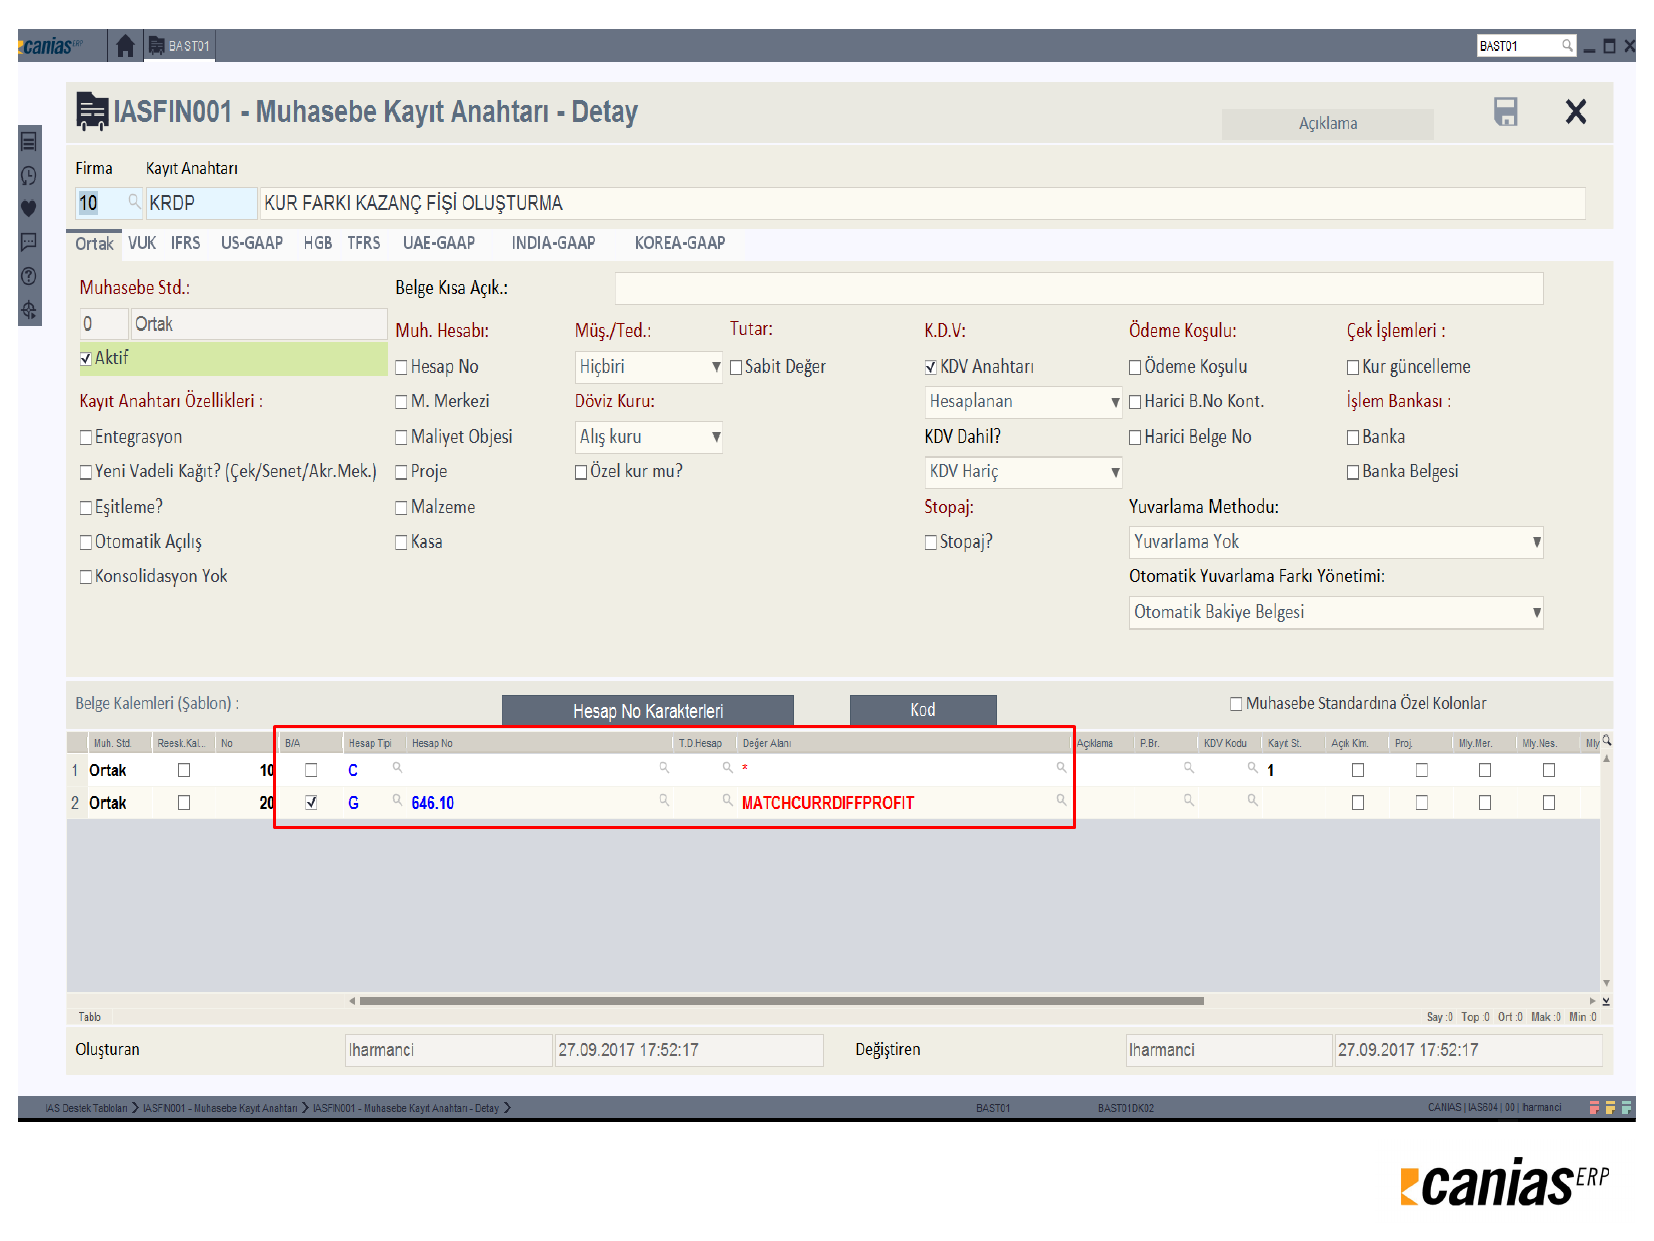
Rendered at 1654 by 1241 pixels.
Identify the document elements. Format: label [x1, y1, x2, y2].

picture [1375, 1139, 1635, 1223]
picture [18, 29, 1636, 1123]
